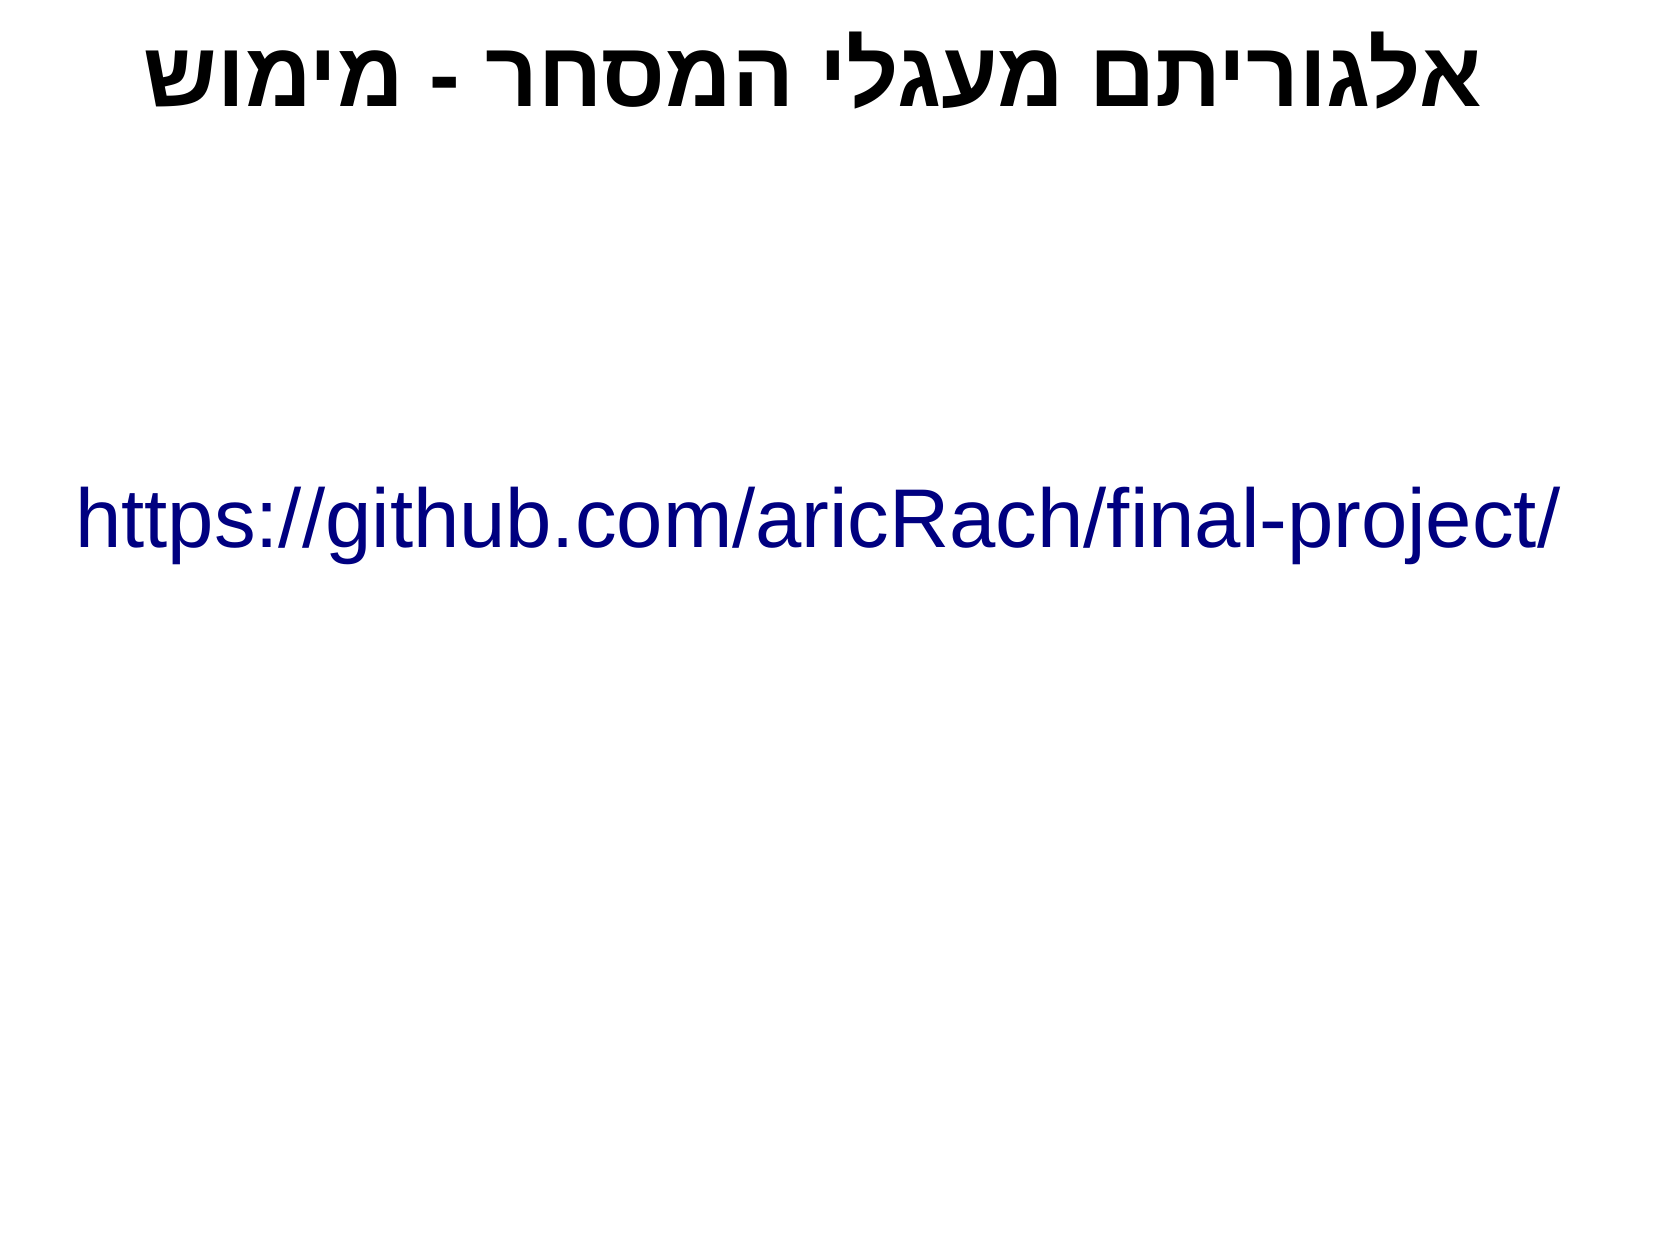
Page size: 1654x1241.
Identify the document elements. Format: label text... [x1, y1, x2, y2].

text_box https://github.com/aricRach/final-project/ [60, 465, 1577, 573]
title אלגוריתם מעגלי המסחר - מימוש [97, 0, 1531, 151]
